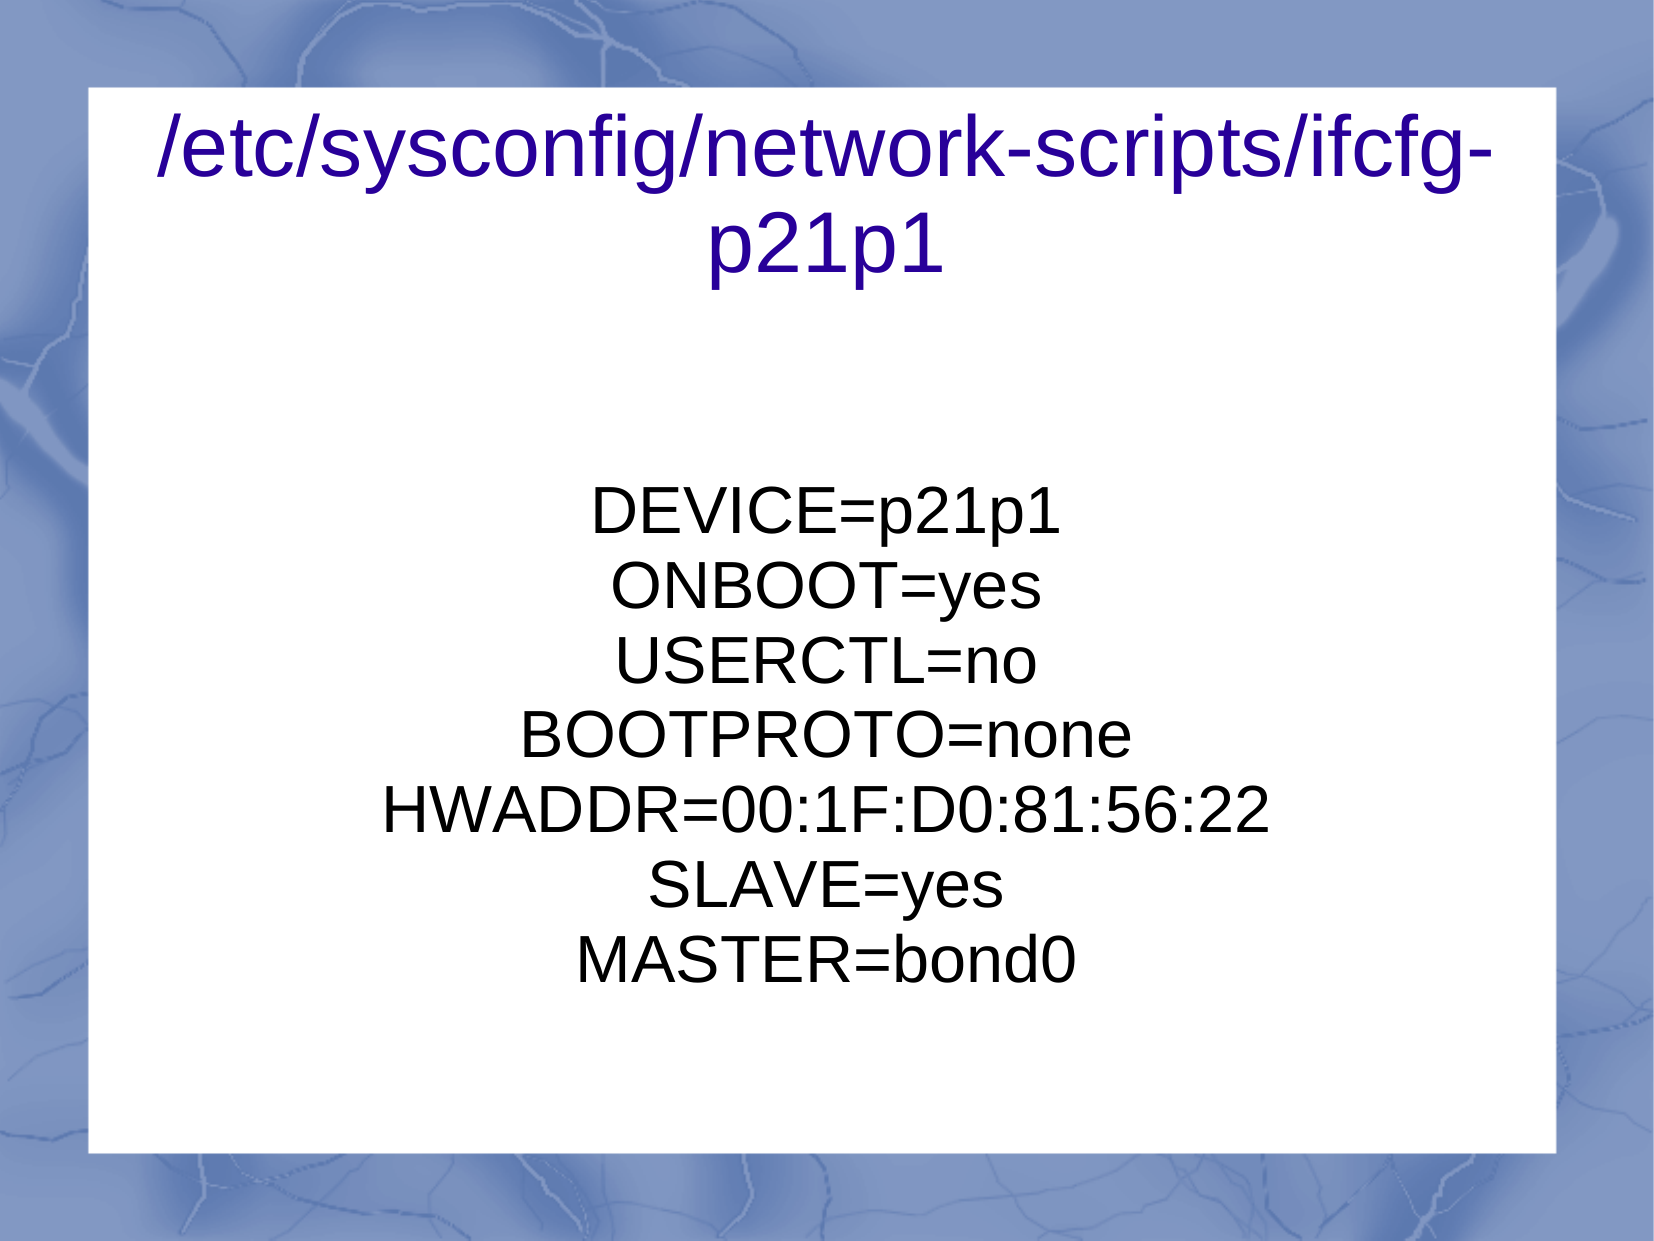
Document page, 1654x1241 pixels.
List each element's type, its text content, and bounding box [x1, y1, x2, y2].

picture [0, 0, 1654, 1241]
subtitle DEVICE=p21p1 ONBOOT=yes USERCTL=no BOOTPROTO=none HWADDR=00:1F:D0:81:56:22 SLAVE=yes MASTER=bond0 [147, 325, 1506, 1145]
title /etc/sysconfig/network-scripts/ifcfg-p21p1 [118, 90, 1536, 298]
